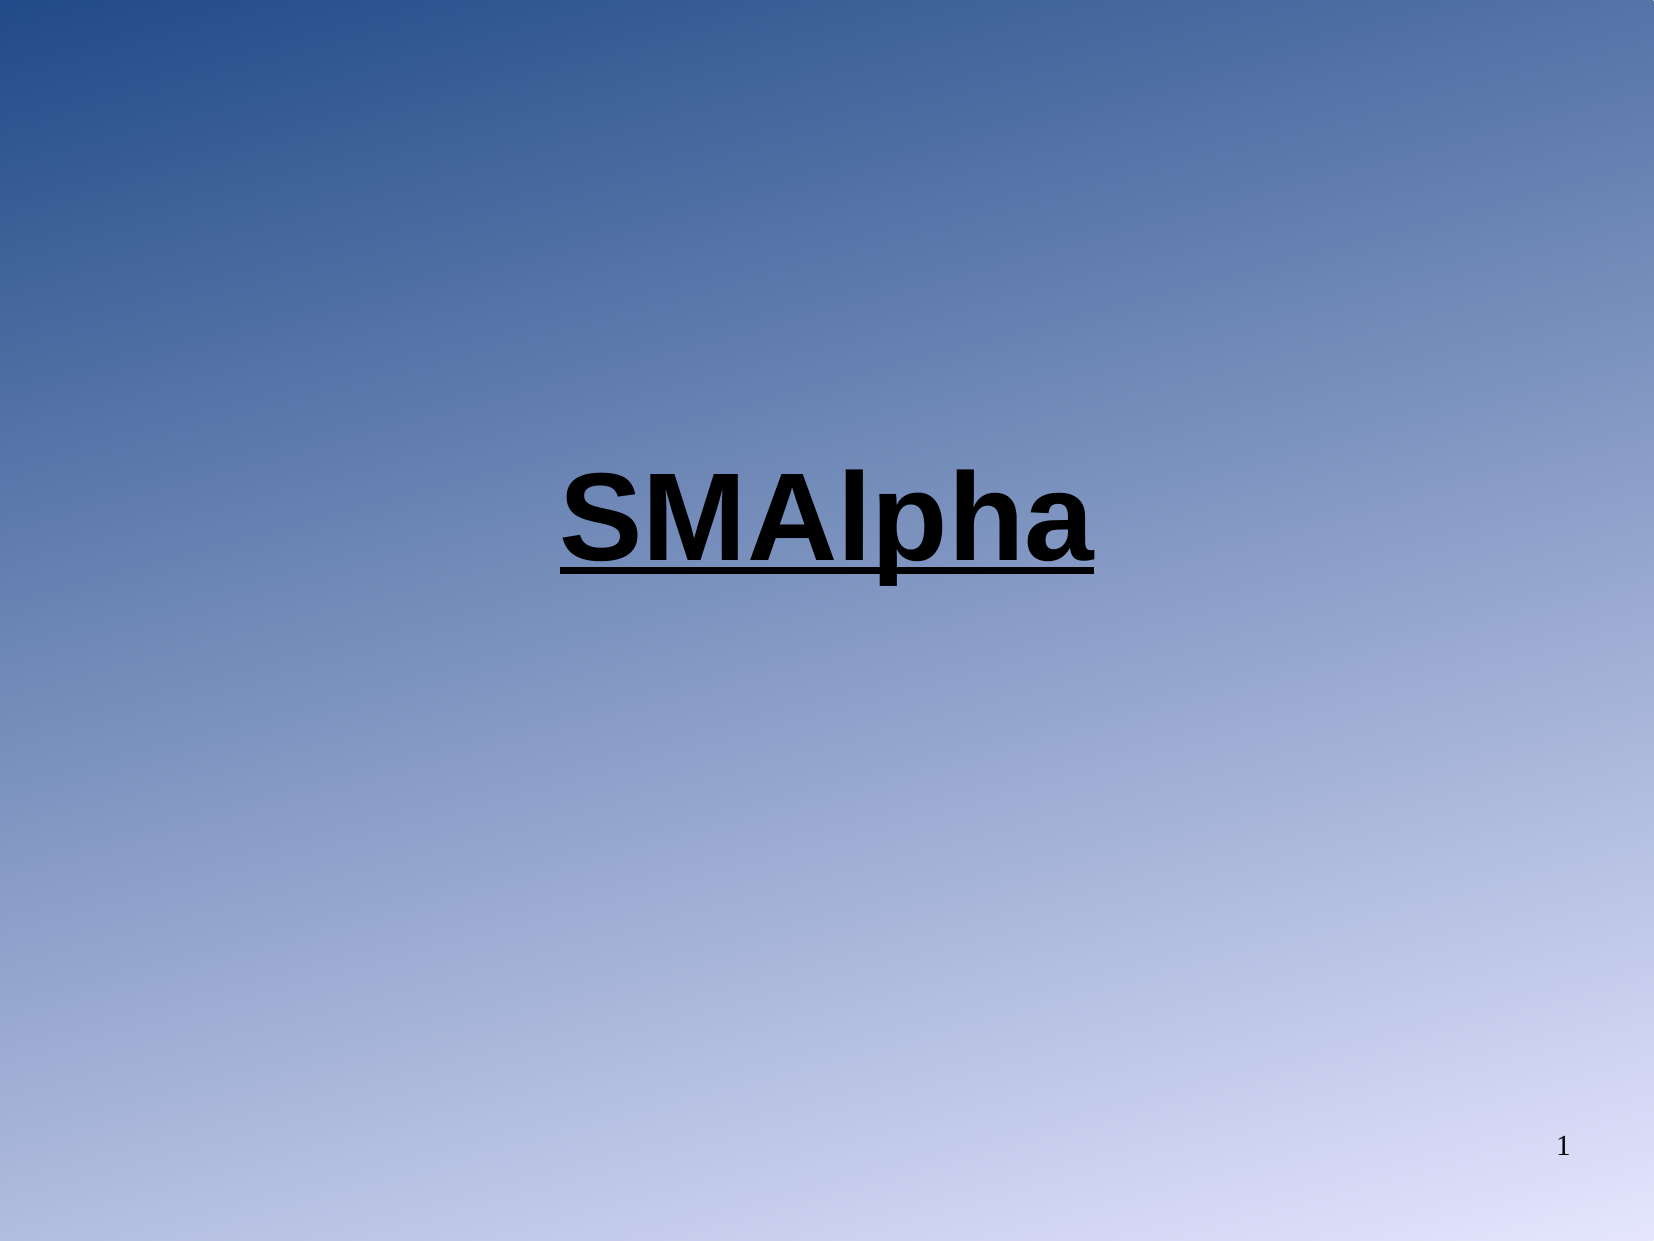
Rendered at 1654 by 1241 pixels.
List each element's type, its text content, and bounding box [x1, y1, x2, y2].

title SMAlpha [82, 413, 1571, 621]
